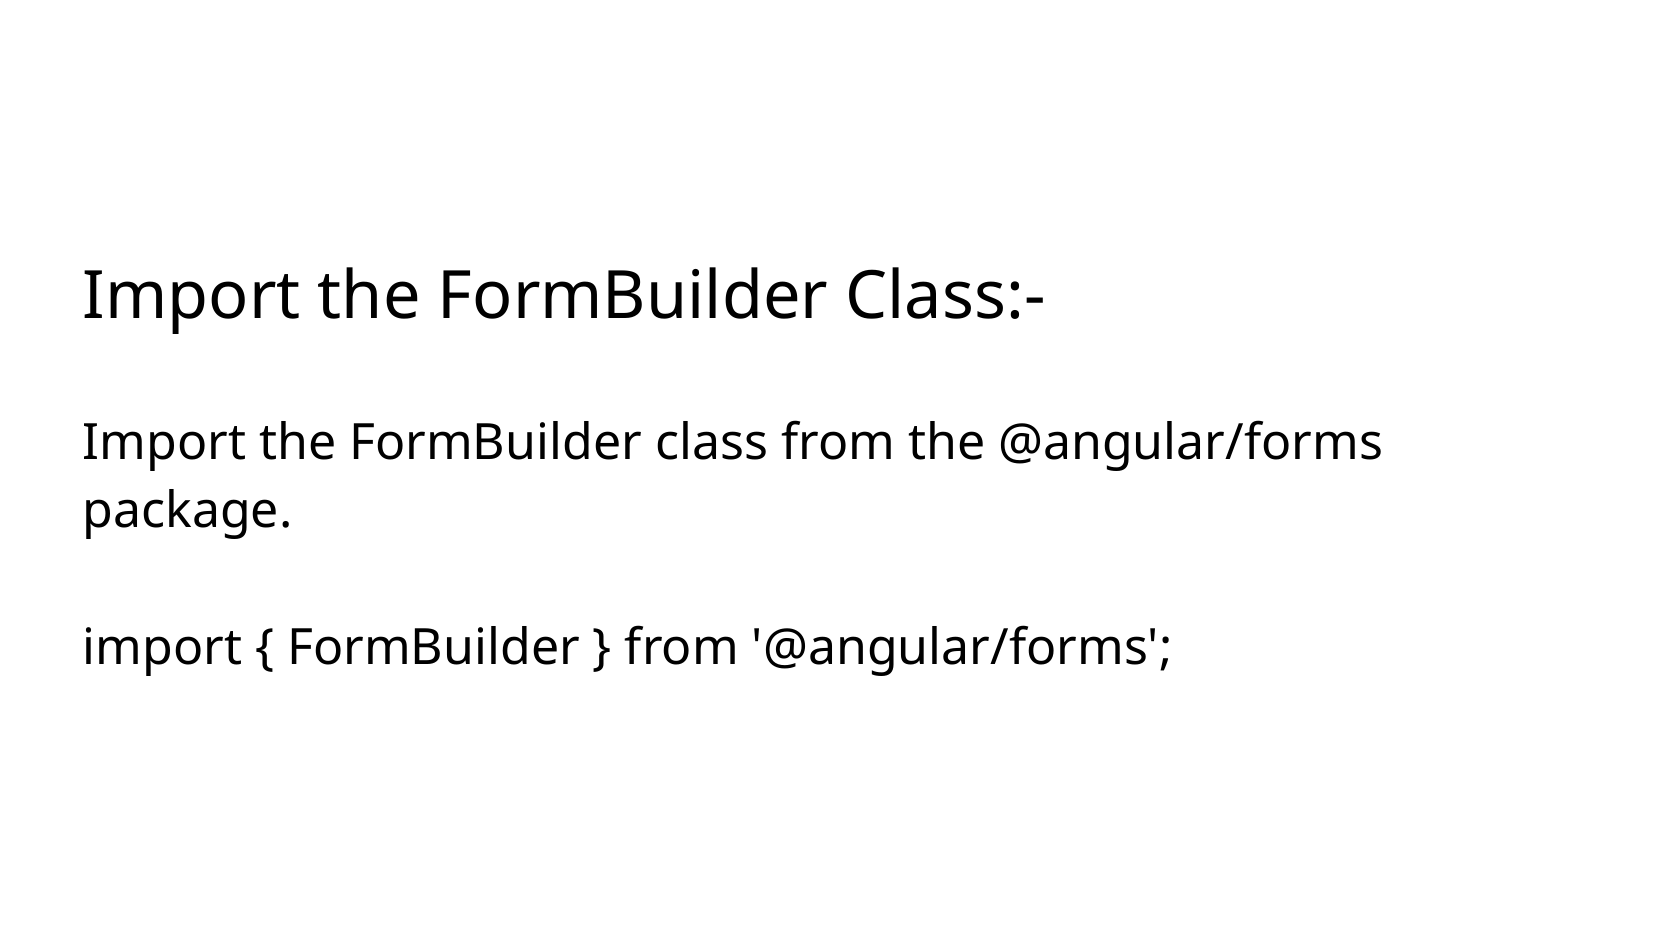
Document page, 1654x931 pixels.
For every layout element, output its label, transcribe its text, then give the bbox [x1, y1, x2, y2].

subtitle Import the FormBuilder Class:- Import the FormBuilder class from the @angular/forms package. import { FormBuilder } from '@angular/forms'; [82, 158, 1571, 768]
